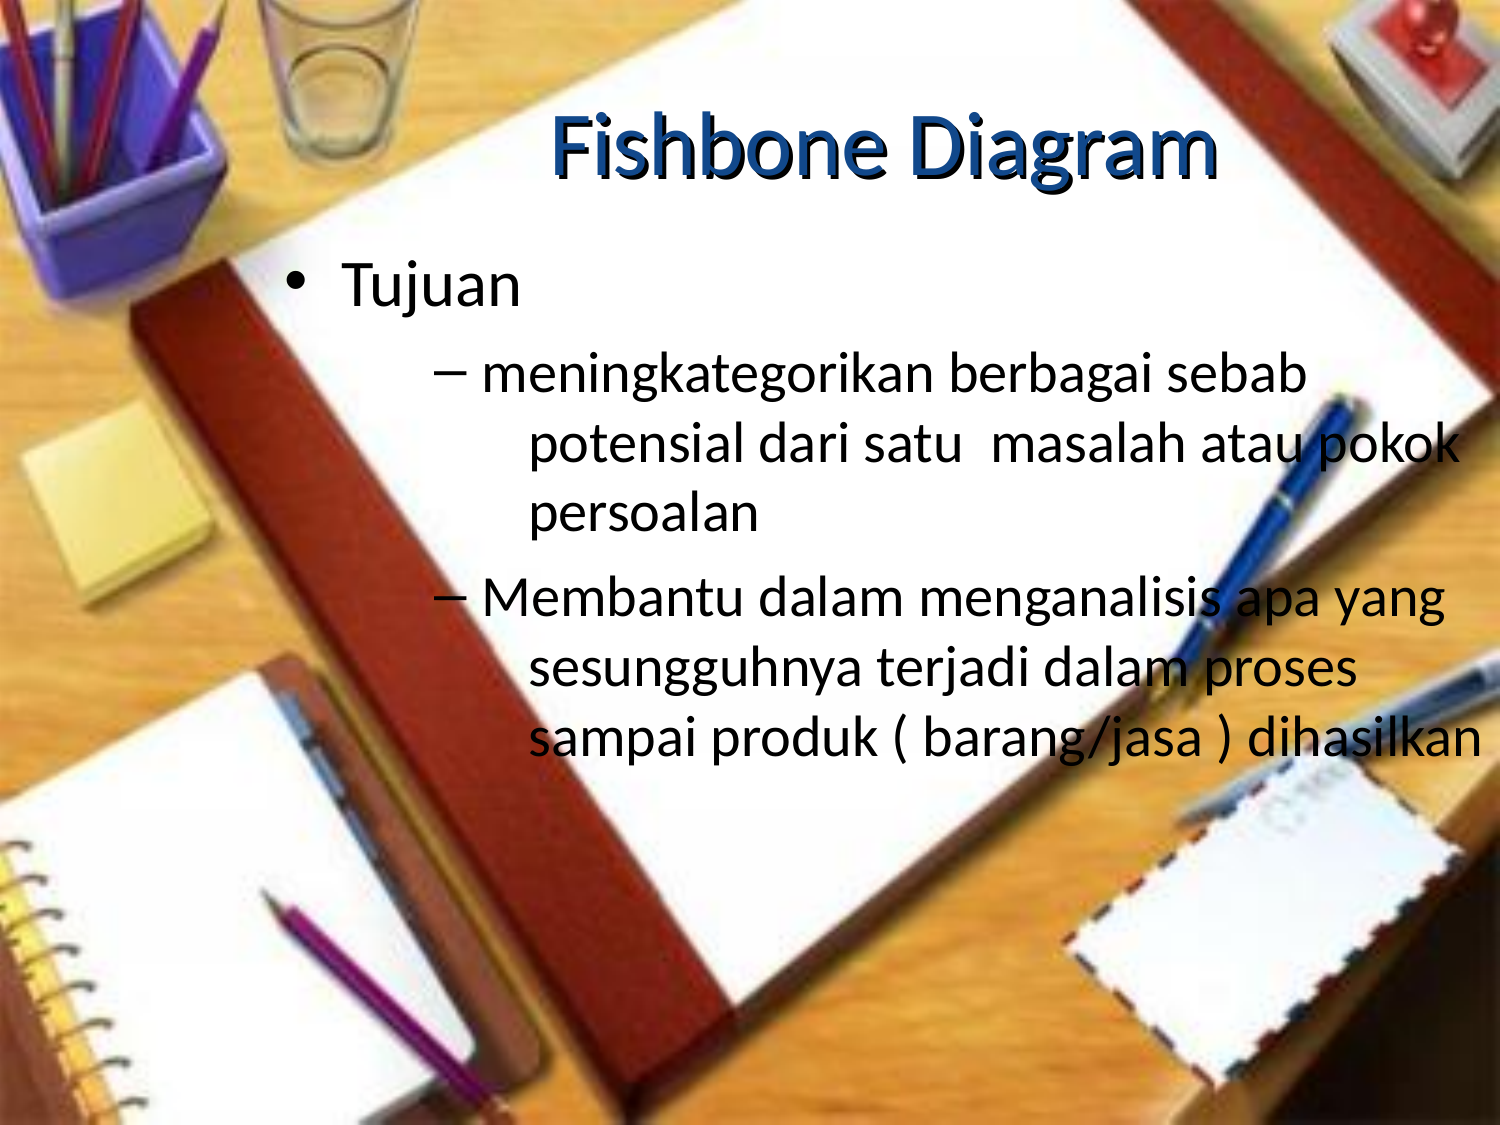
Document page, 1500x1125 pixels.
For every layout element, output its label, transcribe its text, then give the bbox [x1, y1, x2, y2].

title Fishbone Diagram [269, 45, 1500, 231]
list Tujuan meningkategorikan berbagai sebab potensial dari satu masalah atau pokok persoalan Membantu dalam menganalisis apa yang sesungguhnya terjadi dalam proses sampai produk ( barang/jasa ) dihasilkan [269, 231, 1500, 1002]
